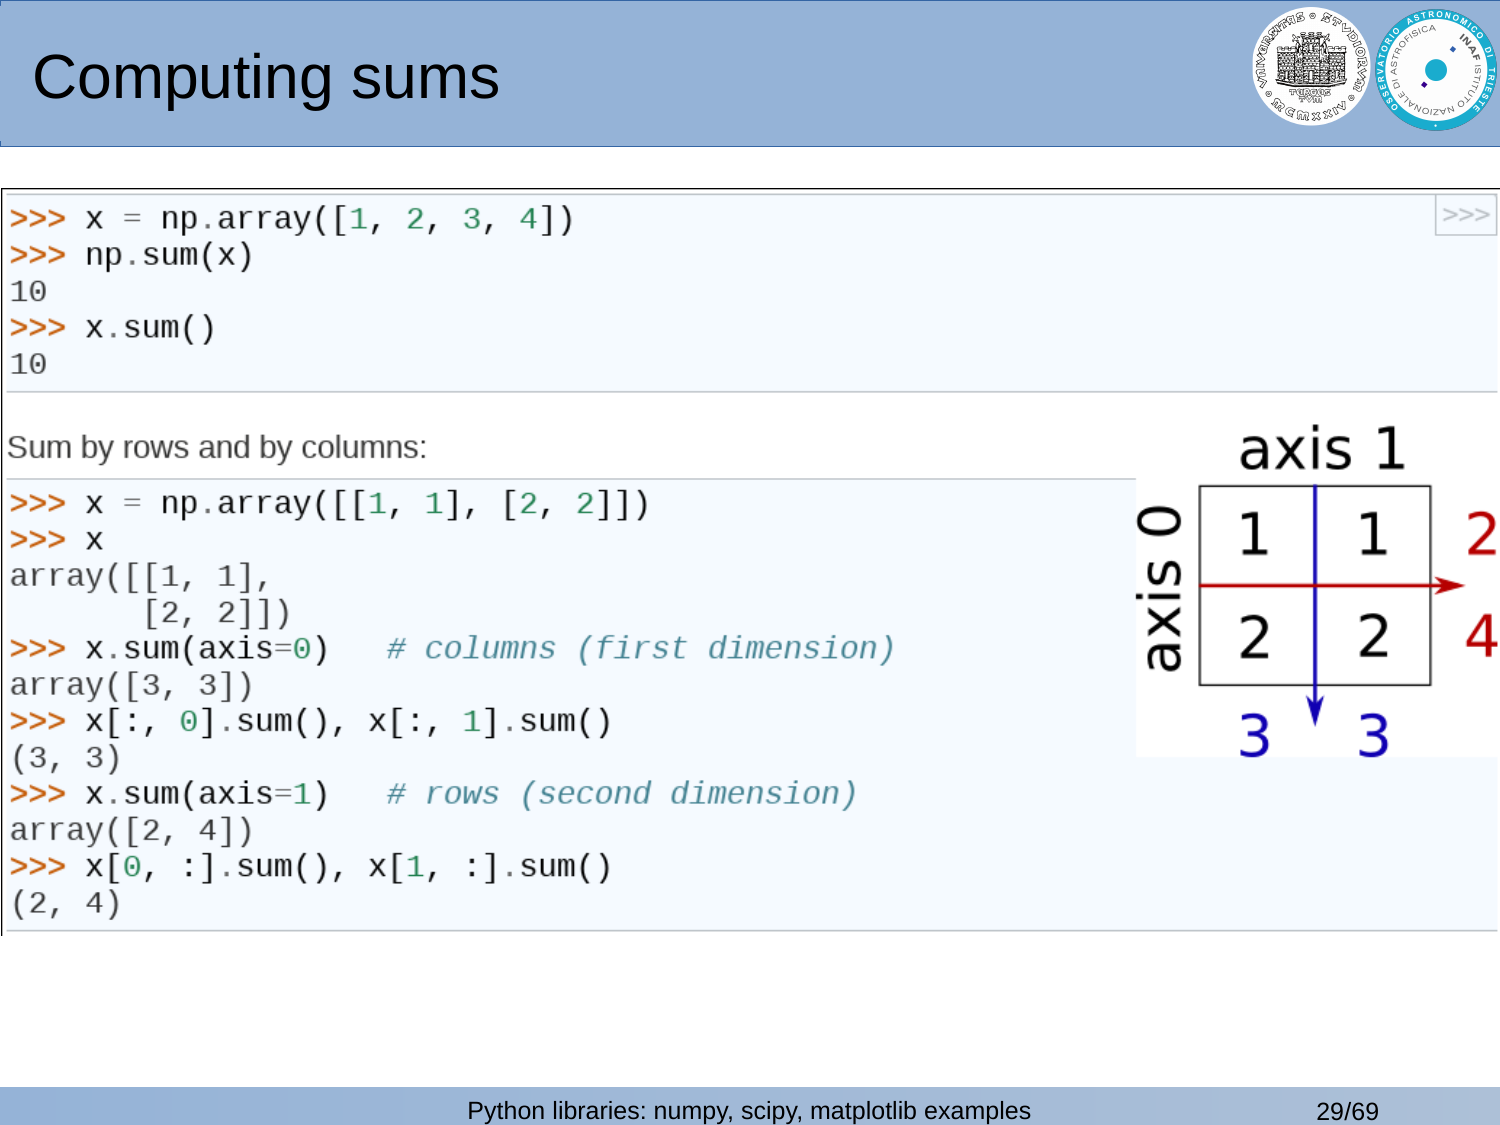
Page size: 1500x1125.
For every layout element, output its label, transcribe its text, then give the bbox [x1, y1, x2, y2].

picture [1253, 0, 1500, 156]
text_box Computing sums [0, 5, 1253, 141]
picture [1, 188, 1500, 936]
